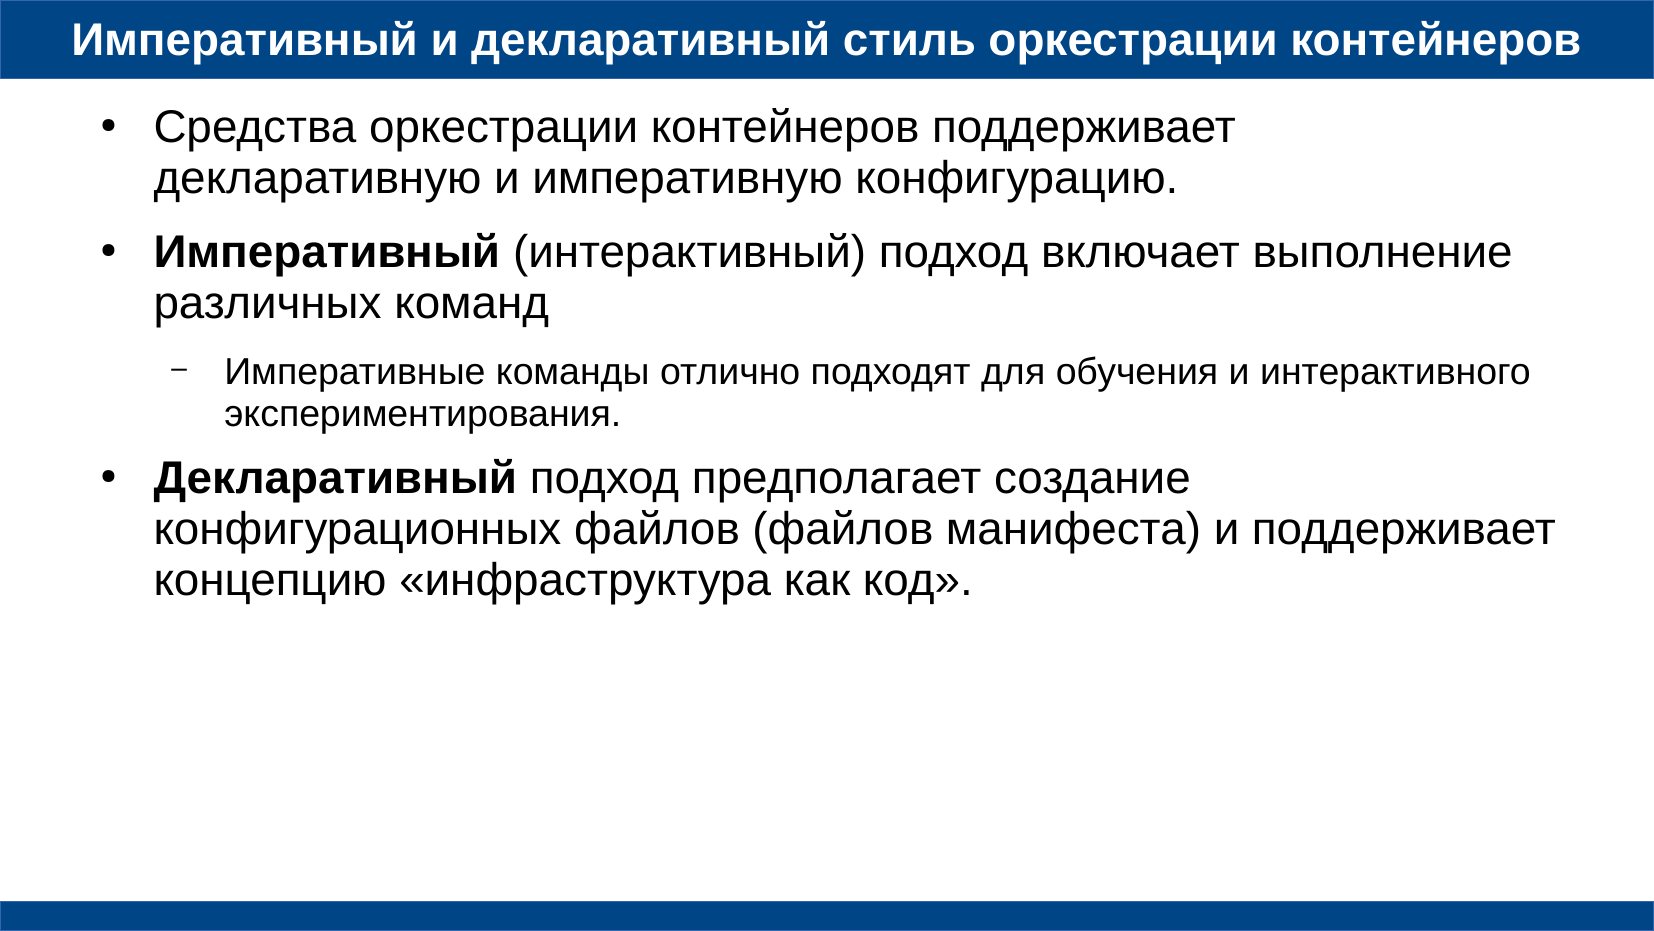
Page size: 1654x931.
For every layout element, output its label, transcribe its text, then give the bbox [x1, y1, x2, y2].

list Средства оркестрации контейнеров поддерживает декларативную и императивную конфигурацию. Императивный (интерактивный) подход включает выполнение различных команд Императивные команды отлично подходят для обучения и интерактивного экспериментирования. Декларативный подход предполагает создание конфигурационных файлов (файлов манифеста) и поддерживает концепцию «инфраструктура как код». [82, 101, 1571, 641]
title Императивный и декларативный стиль оркестрации контейнеров [0, 0, 1654, 79]
